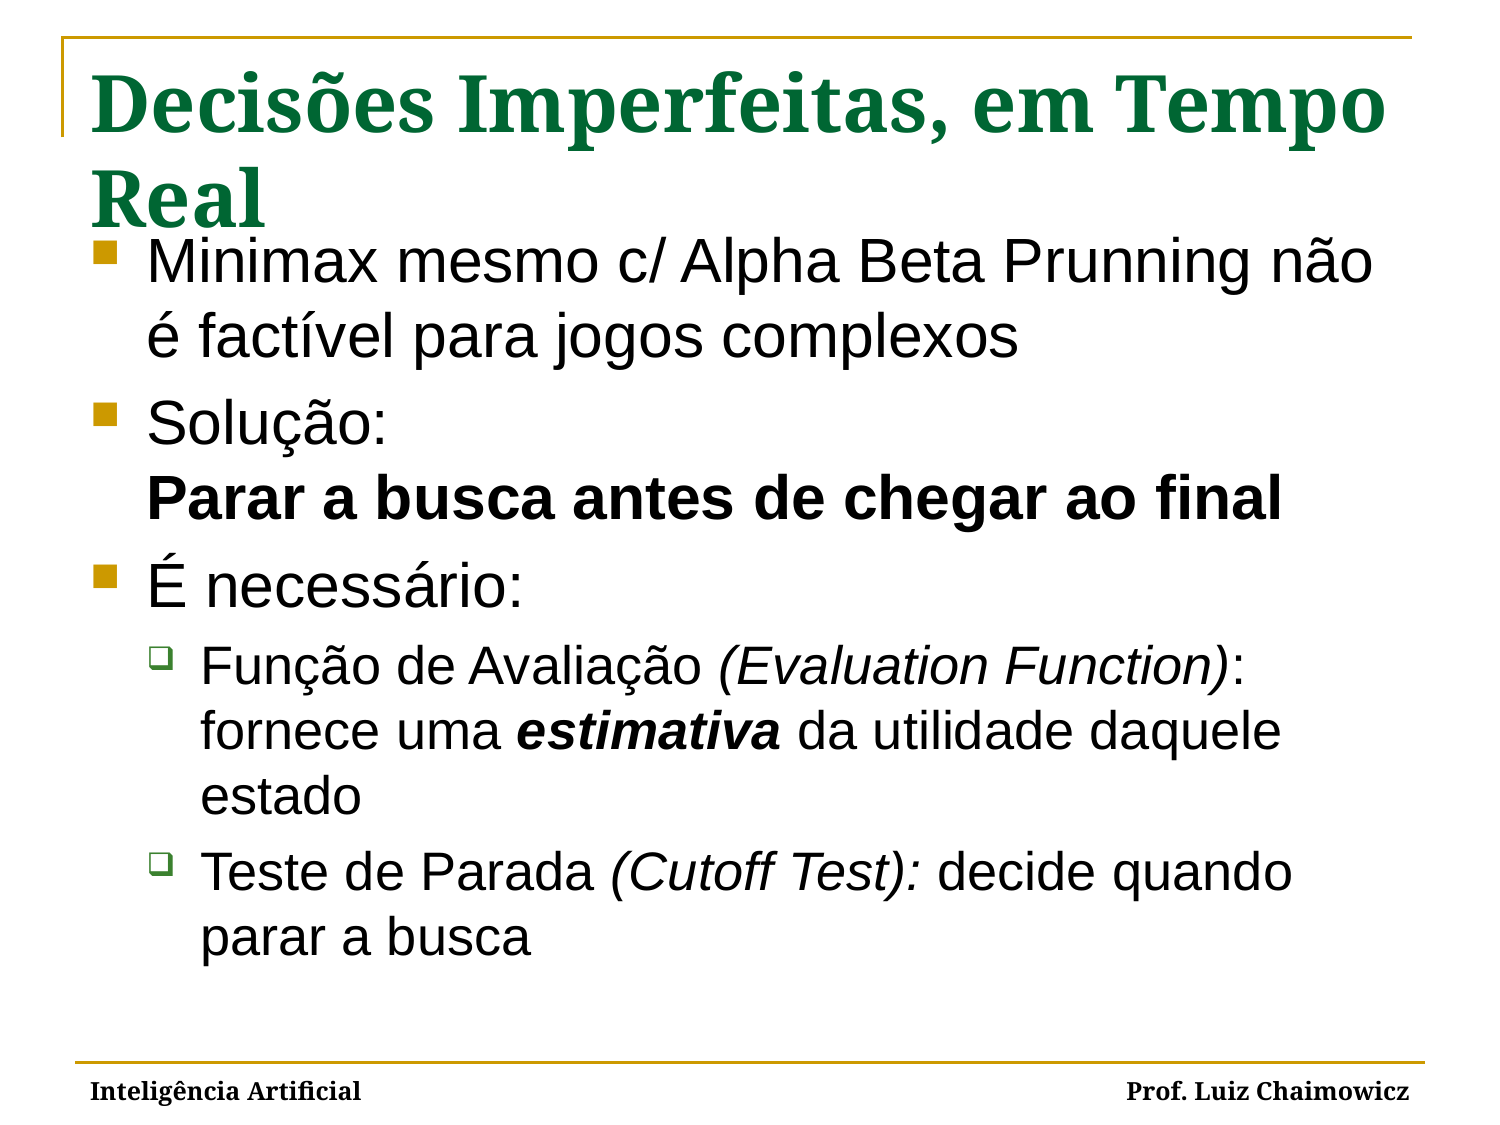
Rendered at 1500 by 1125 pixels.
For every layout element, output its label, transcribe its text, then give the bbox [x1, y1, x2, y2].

list Minimax mesmo c/ Alpha Beta Prunning não é factível para jogos complexos Solução: Parar a busca antes de chegar ao final É necessário: Função de Avaliação (Evaluation Function): fornece uma estimativa da utilidade daquele estado Teste de Parada (Cutoff Test): decide quando parar a busca [75, 212, 1425, 1038]
footer Inteligência Artificial [75, 1074, 500, 1113]
title Decisões Imperfeitas, em Tempo Real [75, 45, 1425, 188]
